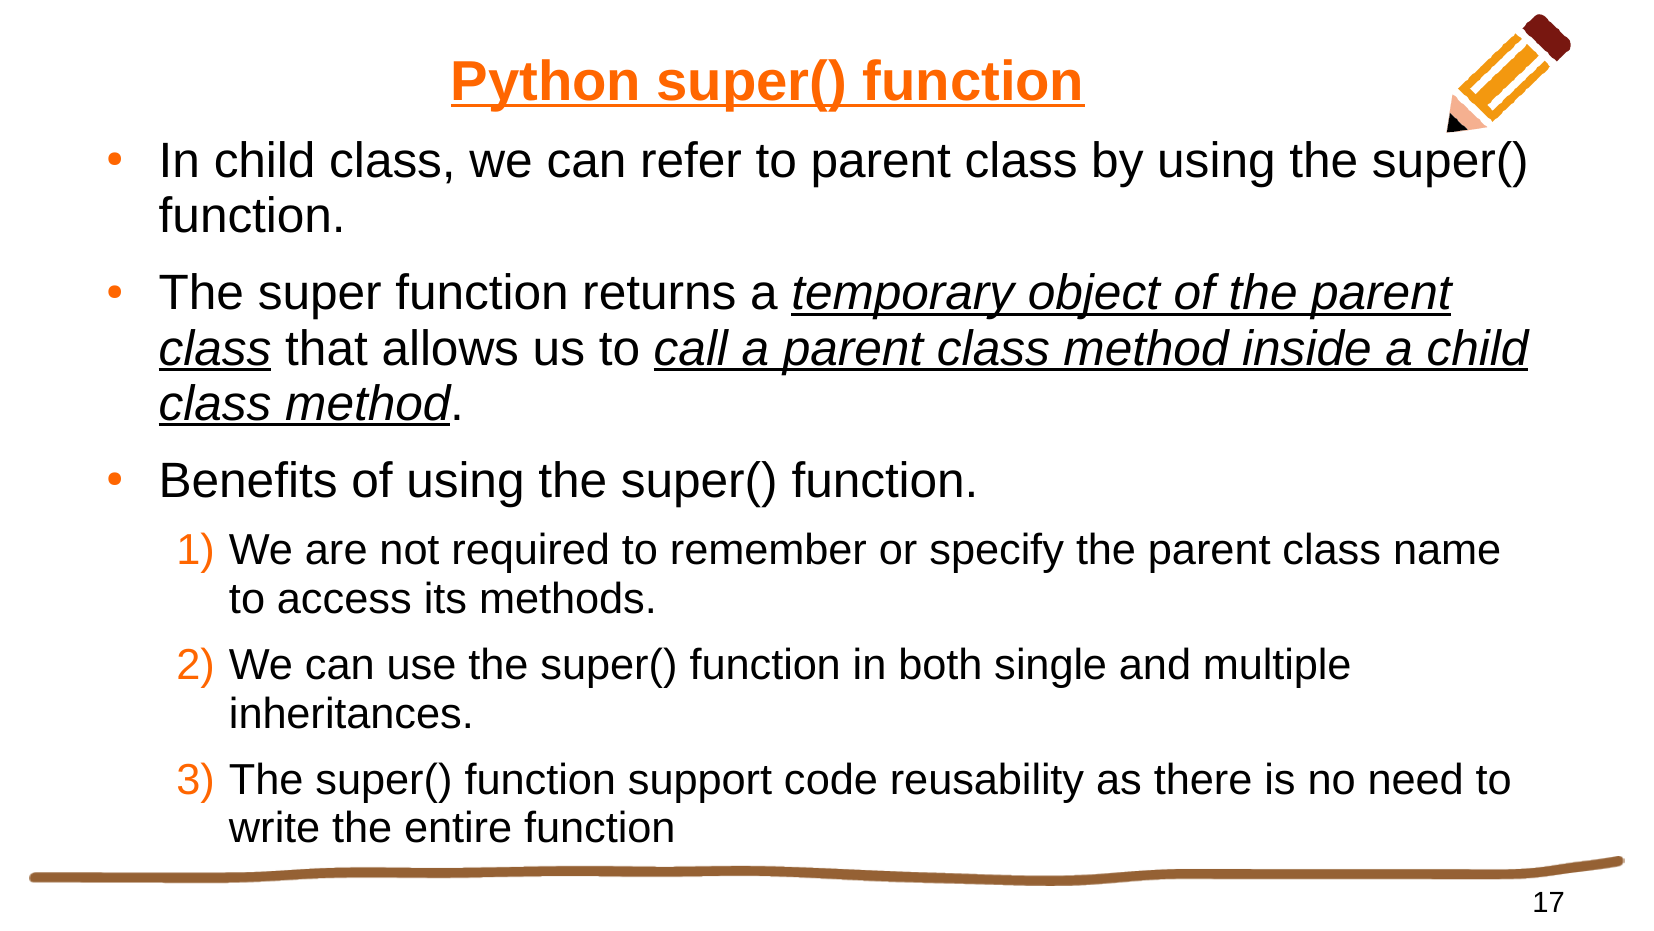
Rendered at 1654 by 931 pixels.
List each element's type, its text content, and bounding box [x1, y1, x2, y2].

title Python super() function [88, 29, 1447, 132]
list In child class, we can refer to parent class by using the super() function. The super function returns a temporary object of the parent class that allows us to call a parent class method inside a child class method. Benefits of using the super() function. We are not required to remember or specify the parent class name to access its methods. We can use the super() function in both single and multiple inheritances. The super() function support code reusability as there is no need to write the entire function [88, 132, 1538, 857]
picture [1446, 14, 1571, 133]
picture [29, 856, 1625, 886]
